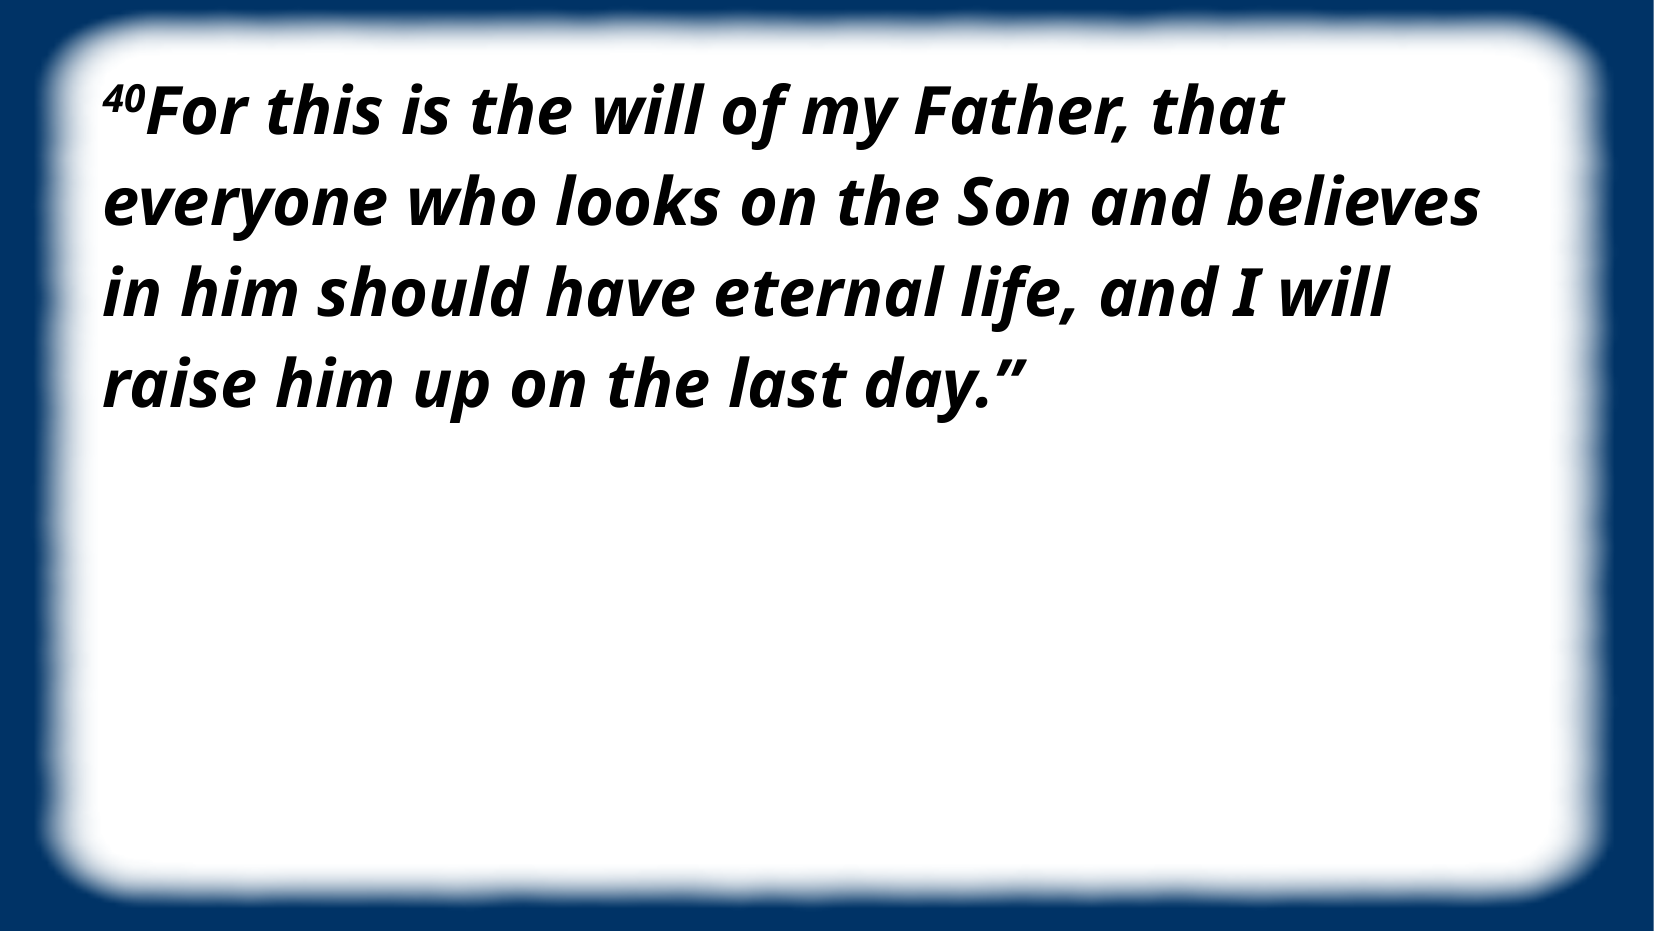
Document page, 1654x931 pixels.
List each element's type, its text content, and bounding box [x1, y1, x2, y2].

text_box 40For this is the will of my Father, that everyone who looks on the Son and believes in him should have eternal life, and I will raise him up on the last day.” [88, 56, 1559, 436]
picture [0, 0, 1654, 931]
